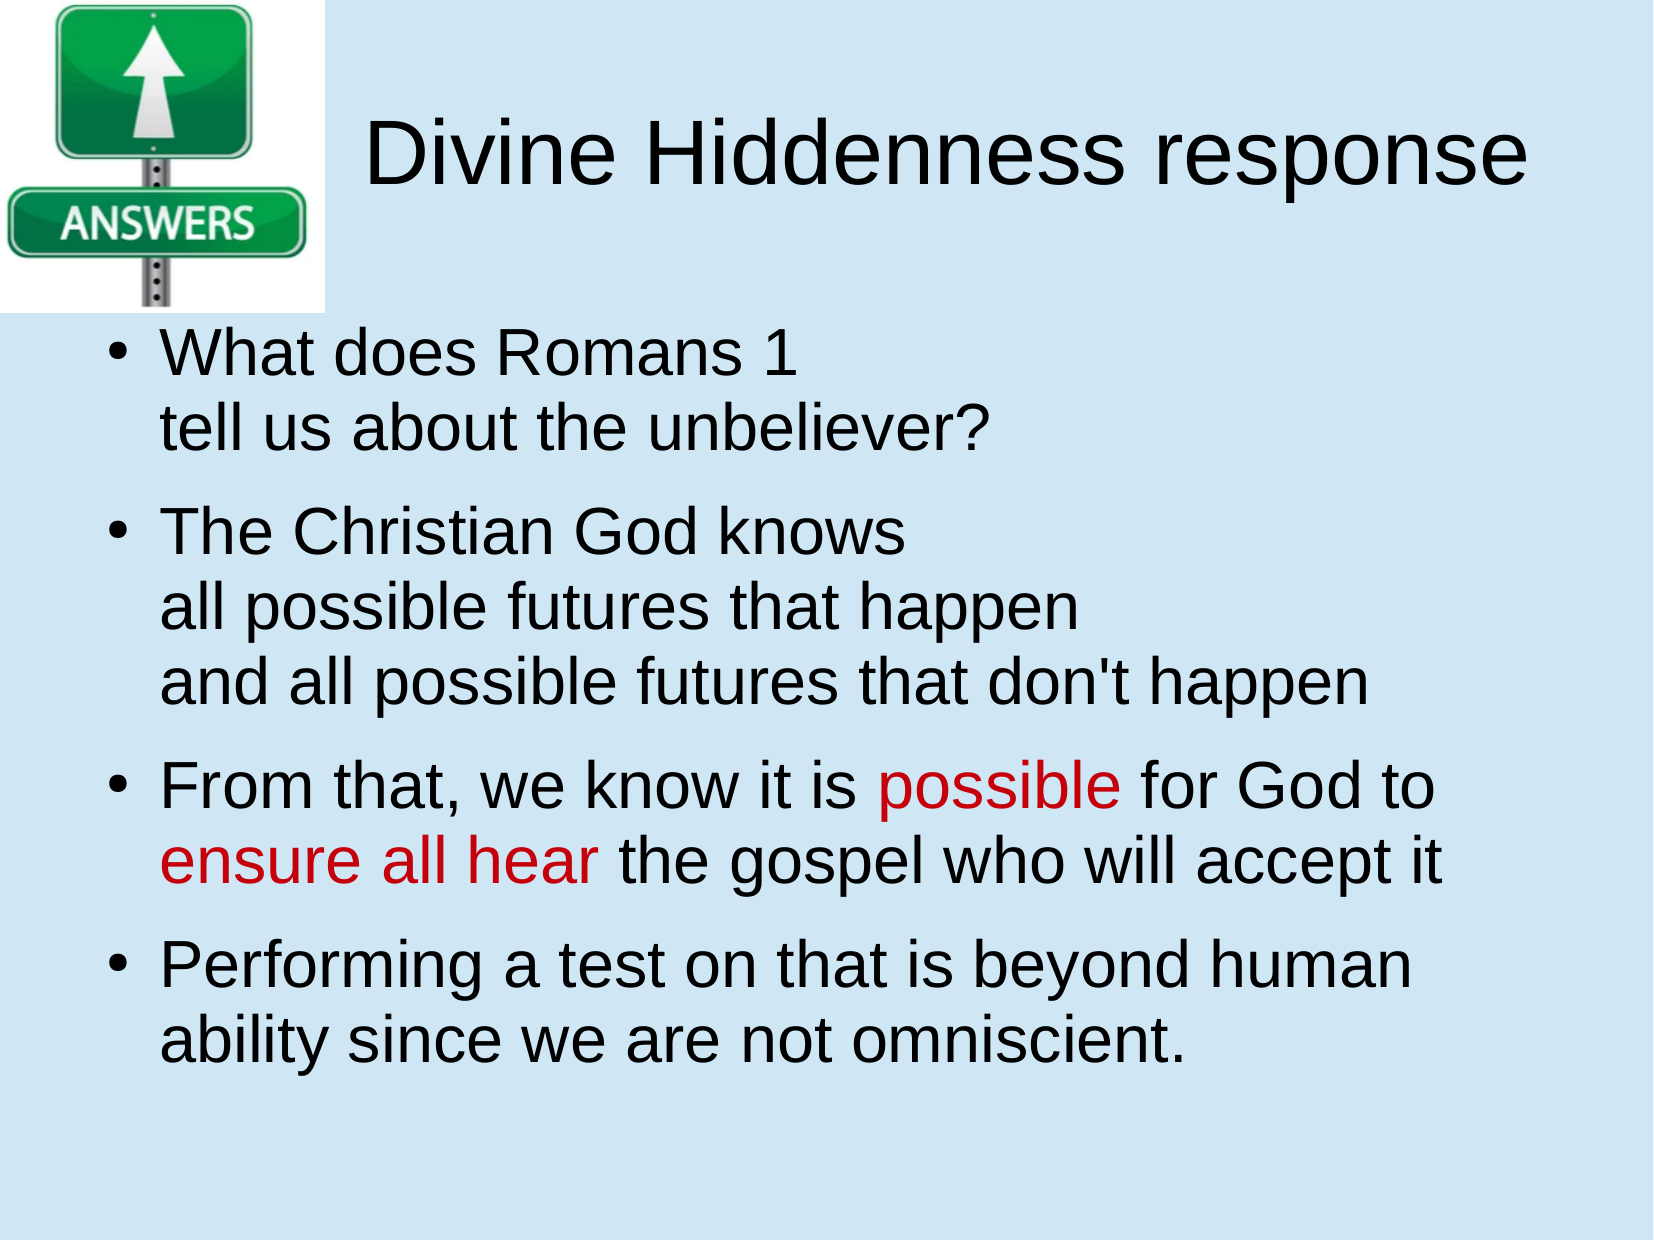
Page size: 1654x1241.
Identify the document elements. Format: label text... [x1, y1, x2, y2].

picture [0, 0, 325, 313]
title Divine Hiddenness response [325, 49, 1571, 257]
list What does Romans 1 tell us about the unbeliever? The Christian God knows all possible futures that happen and all possible futures that don't happen From that, we know it is possible for God to ensure all hear the gospel who will accept it Performing a test on that is beyond human ability since we are not omniscient. [88, 315, 1577, 1134]
